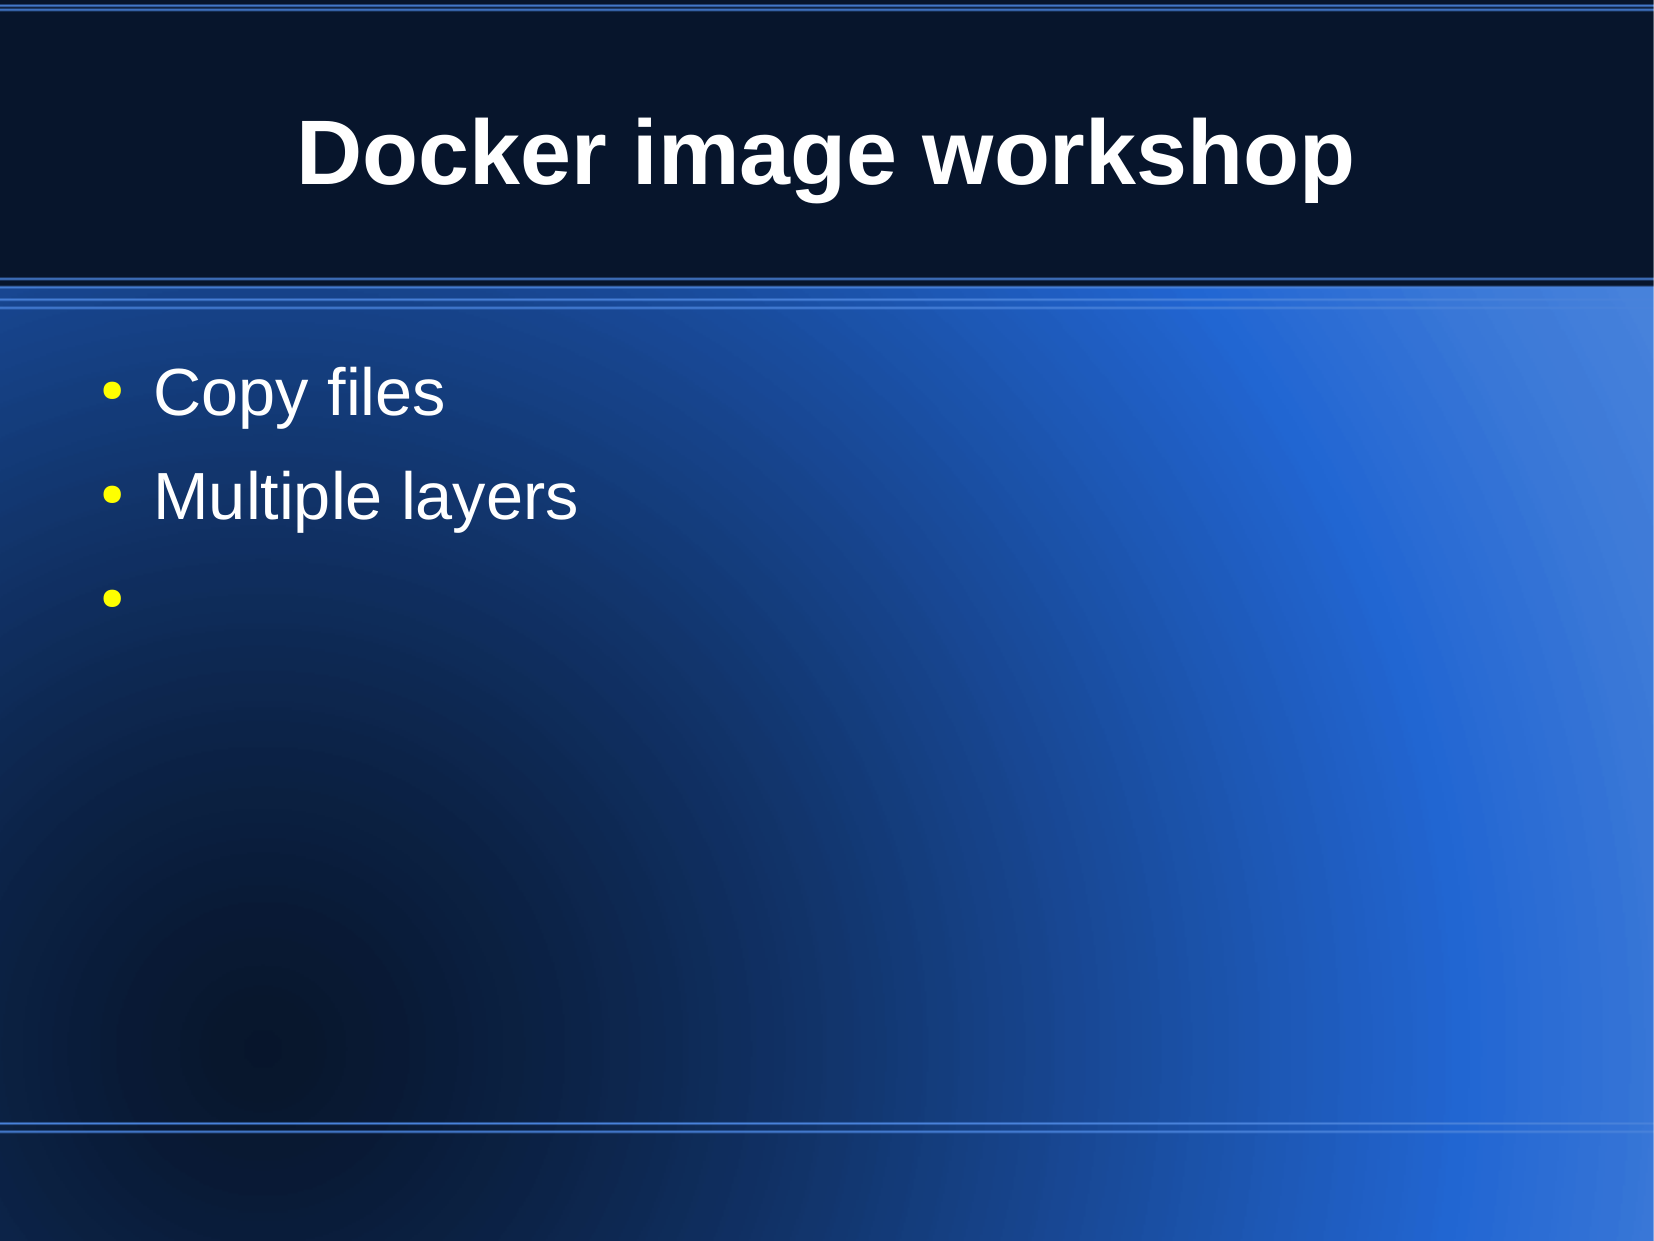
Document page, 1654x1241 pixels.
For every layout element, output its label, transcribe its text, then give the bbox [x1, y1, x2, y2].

title Docker image workshop [82, 49, 1571, 257]
list Copy files Multiple layers [82, 355, 1571, 1058]
picture [0, 0, 1654, 1241]
